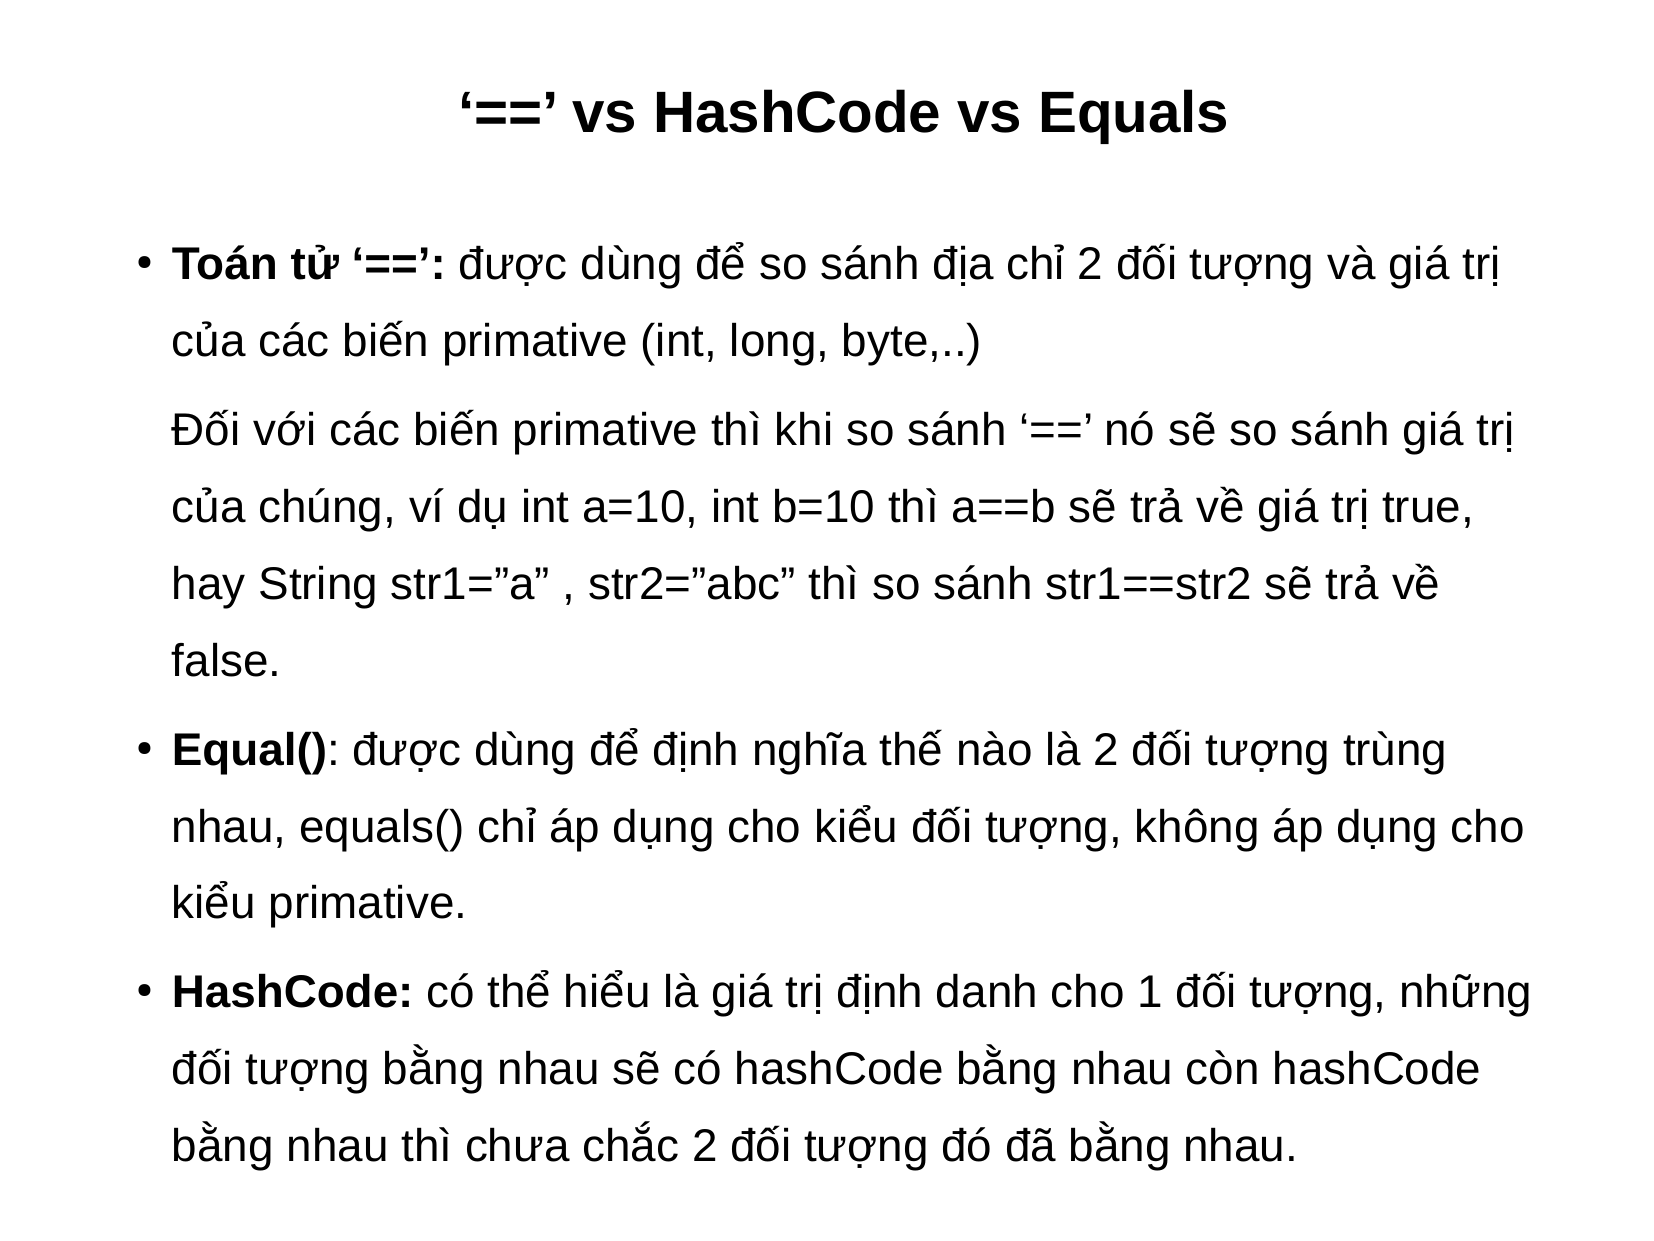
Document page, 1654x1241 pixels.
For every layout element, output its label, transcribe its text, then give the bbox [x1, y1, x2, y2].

text_box Toán tử ‘==’: được dùng để so sánh địa chỉ 2 đối tượng và giá trị của các biến primative (int, long, byte,..) Đối với các biến primative thì khi so sánh ‘==’ nó sẽ so sánh giá trị của chúng, ví dụ int a=10, int b=10 thì a==b sẽ trả về giá trị true, hay String str1=”a” , str2=”abc” thì so sánh str1==str2 sẽ trả về false. Equal(): được dùng để định nghĩa thế nào là 2 đối tượng trùng nhau, equals() chỉ áp dụng cho kiểu đối tượng, không áp dụng cho kiểu primative. HashCode: có thể hiểu là giá trị định danh cho 1 đối tượng, những đối tượng bằng nhau sẽ có hashCode bằng nhau còn hashCode bằng nhau thì chưa chắc 2 đối tượng đó đã bằng nhau. [121, 205, 1576, 1156]
title ‘==’ vs HashCode vs Equals [82, 49, 1571, 166]
